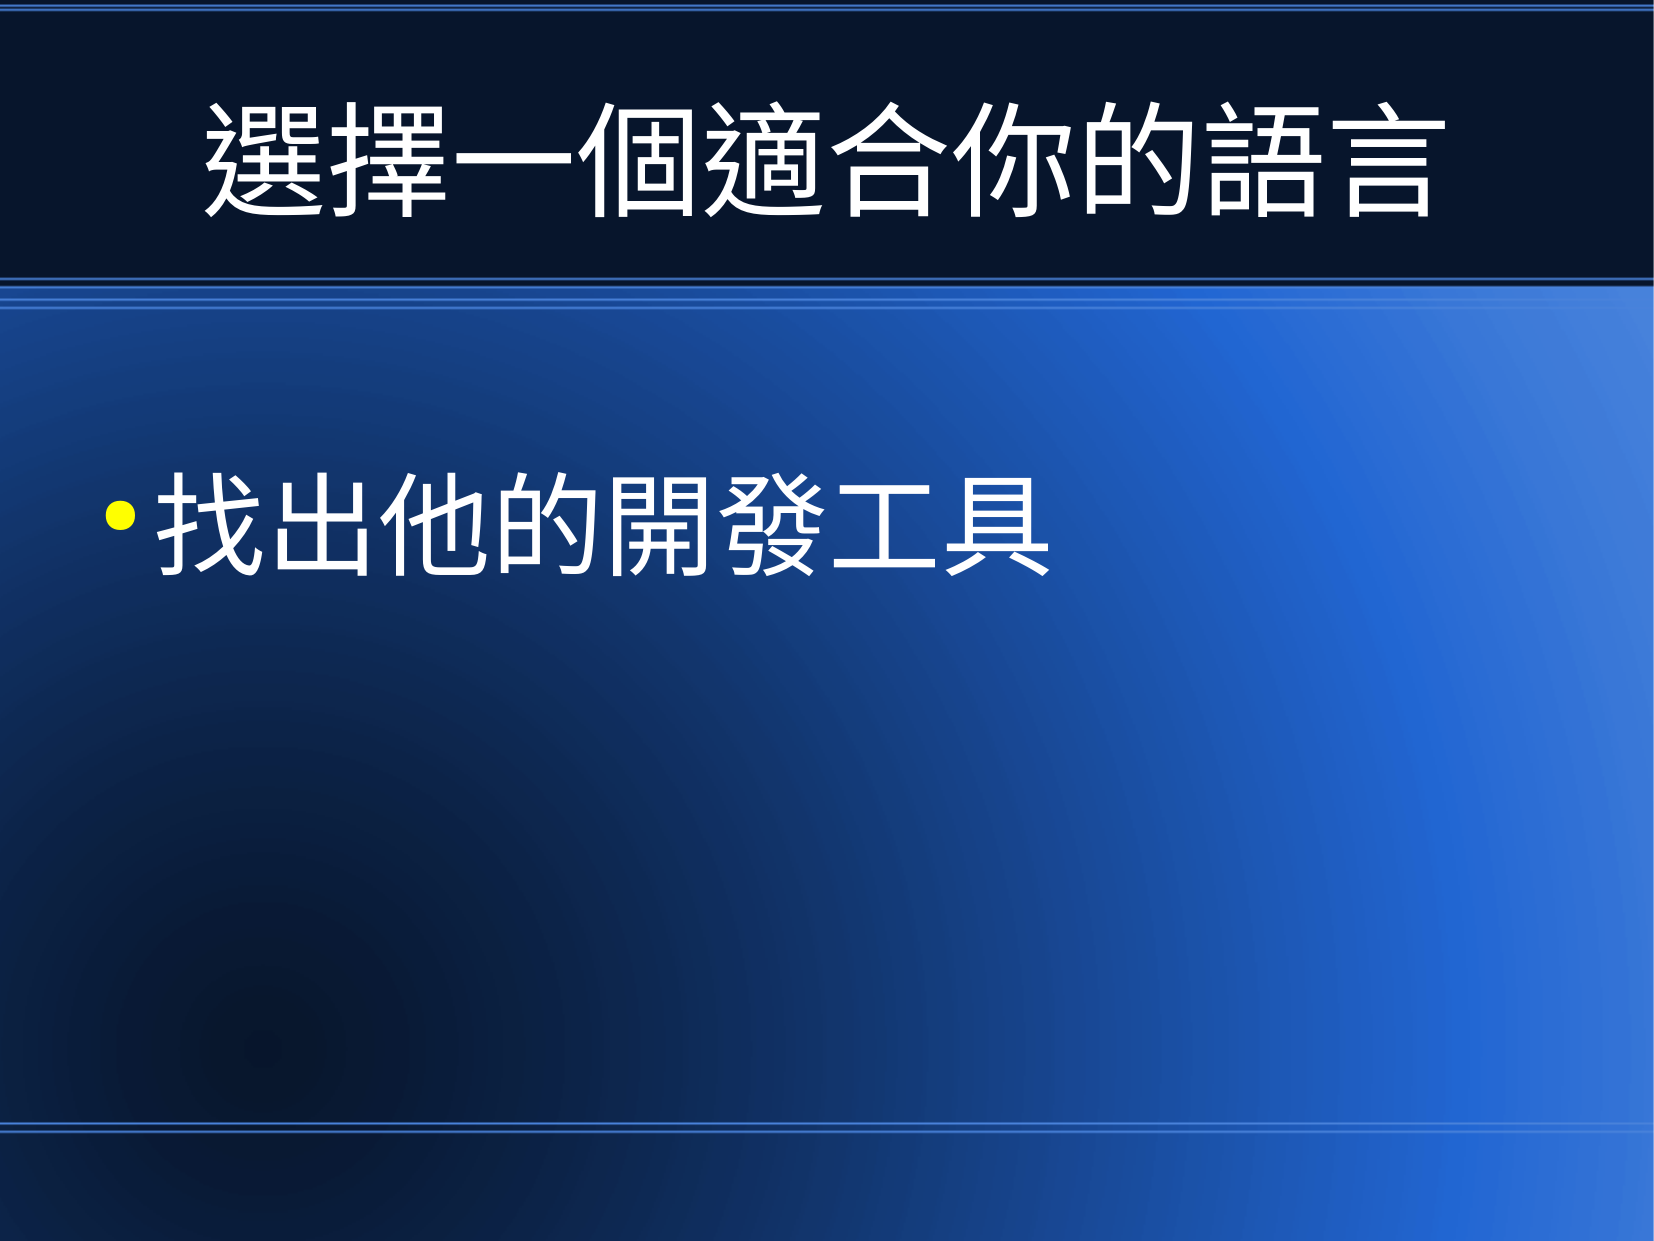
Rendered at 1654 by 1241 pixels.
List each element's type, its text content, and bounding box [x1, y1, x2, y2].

list 找出他的開發工具 [82, 355, 1571, 1241]
picture [0, 0, 1654, 1241]
title 選擇一個適合你的語言 [82, 49, 1571, 257]
